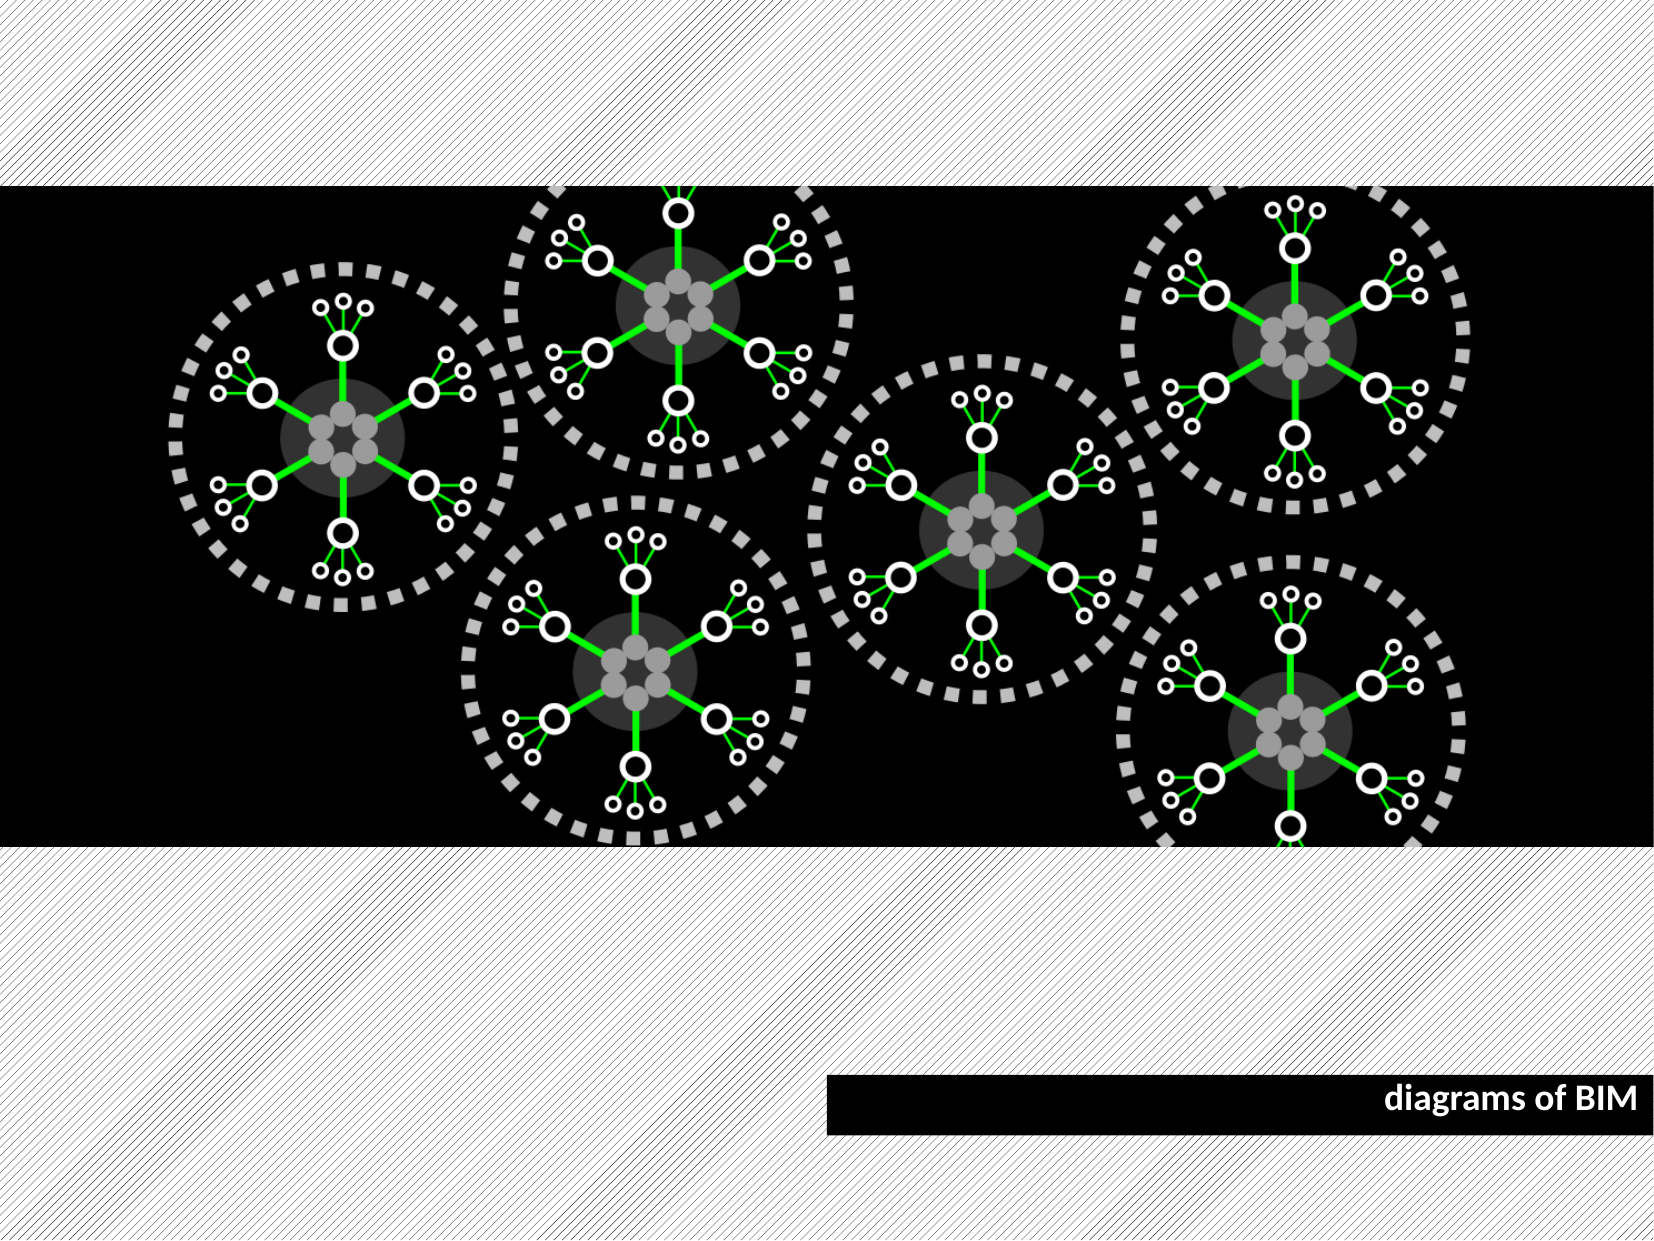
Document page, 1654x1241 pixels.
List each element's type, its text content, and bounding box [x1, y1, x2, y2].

picture [0, 186, 1654, 847]
text_box diagrams of BIM [826, 1074, 1654, 1136]
